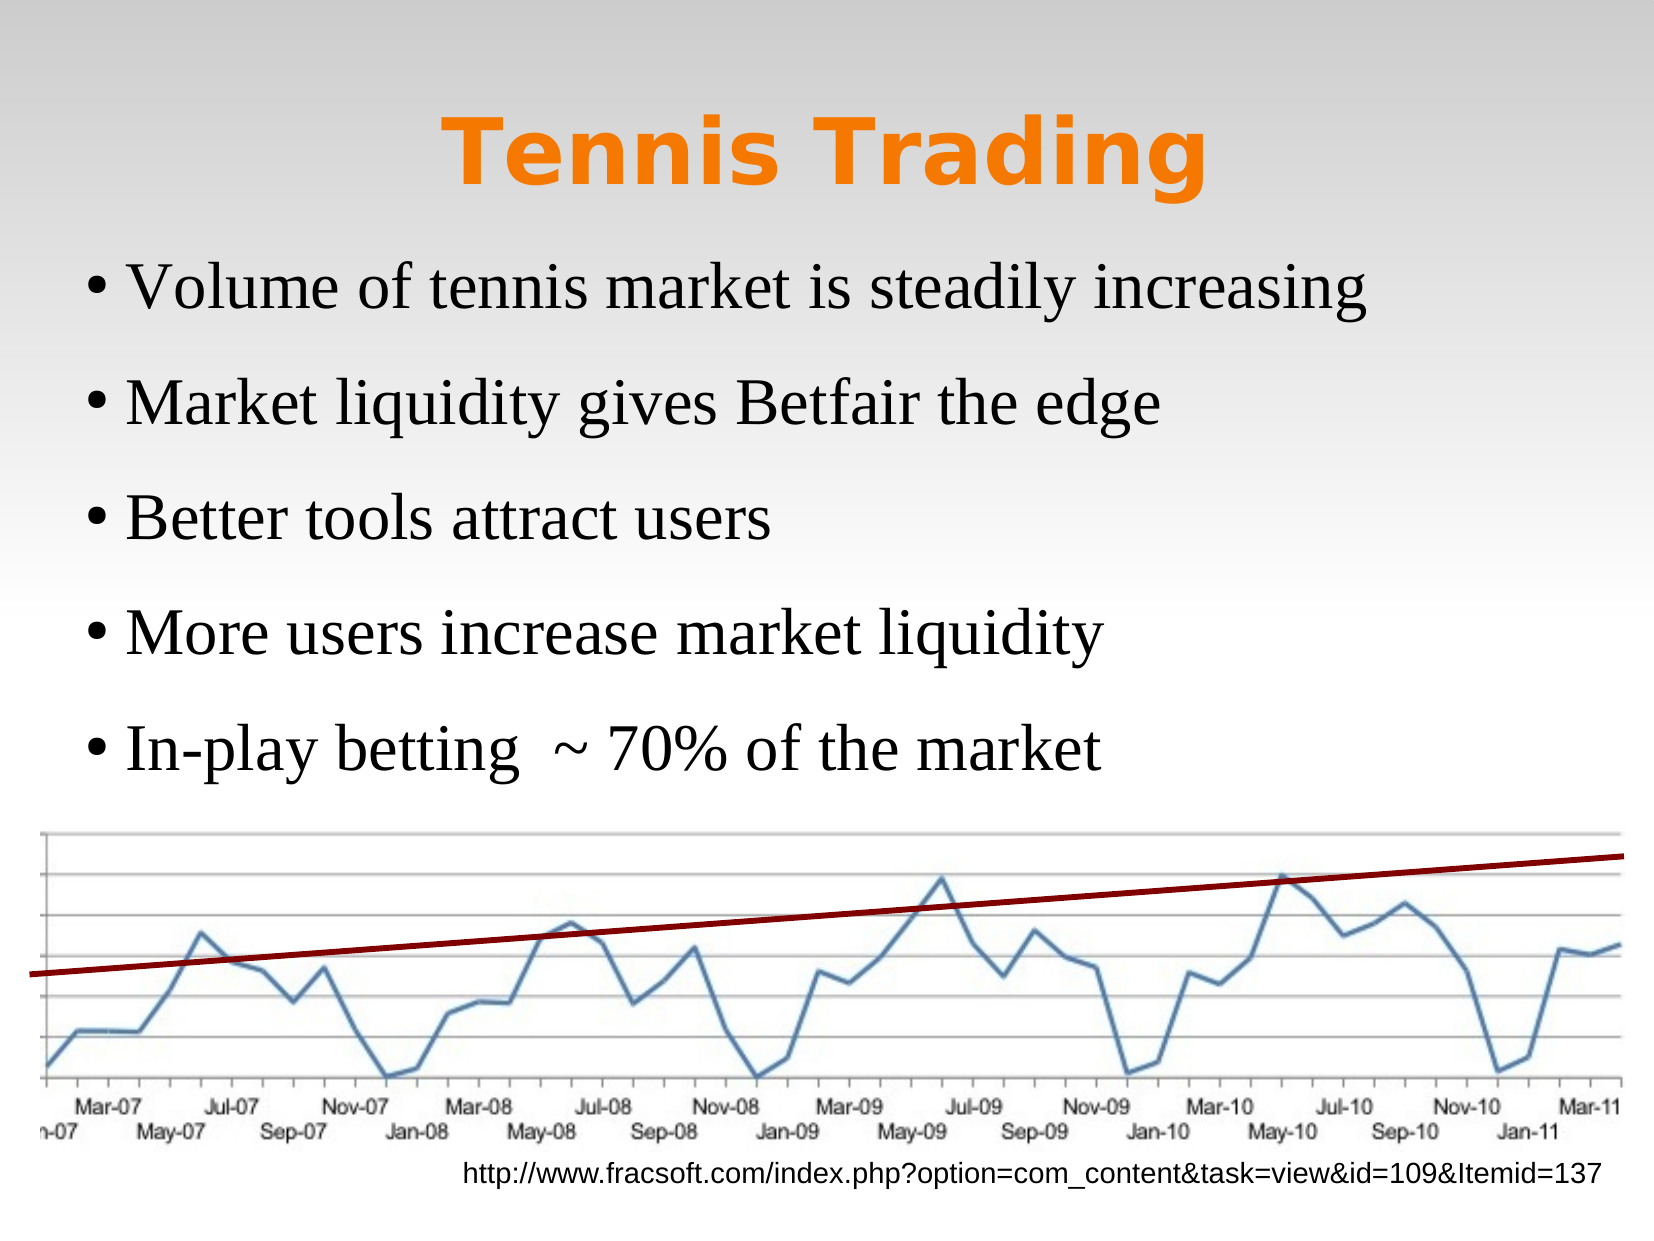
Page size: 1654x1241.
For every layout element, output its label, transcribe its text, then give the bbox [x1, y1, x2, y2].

text_box http://www.fracsoft.com/index.php?option=com_content&task=view&id=109&Itemid=137 [53, 1150, 1619, 1198]
picture [40, 826, 1625, 970]
title Tennis Trading [82, 49, 1571, 257]
picture [40, 860, 1625, 1152]
list Volume of tennis market is steadily increasing Market liquidity gives Betfair the edge Better tools attract users More users increase market liquidity In-play betting ~ 70% of the market [85, 249, 1574, 819]
